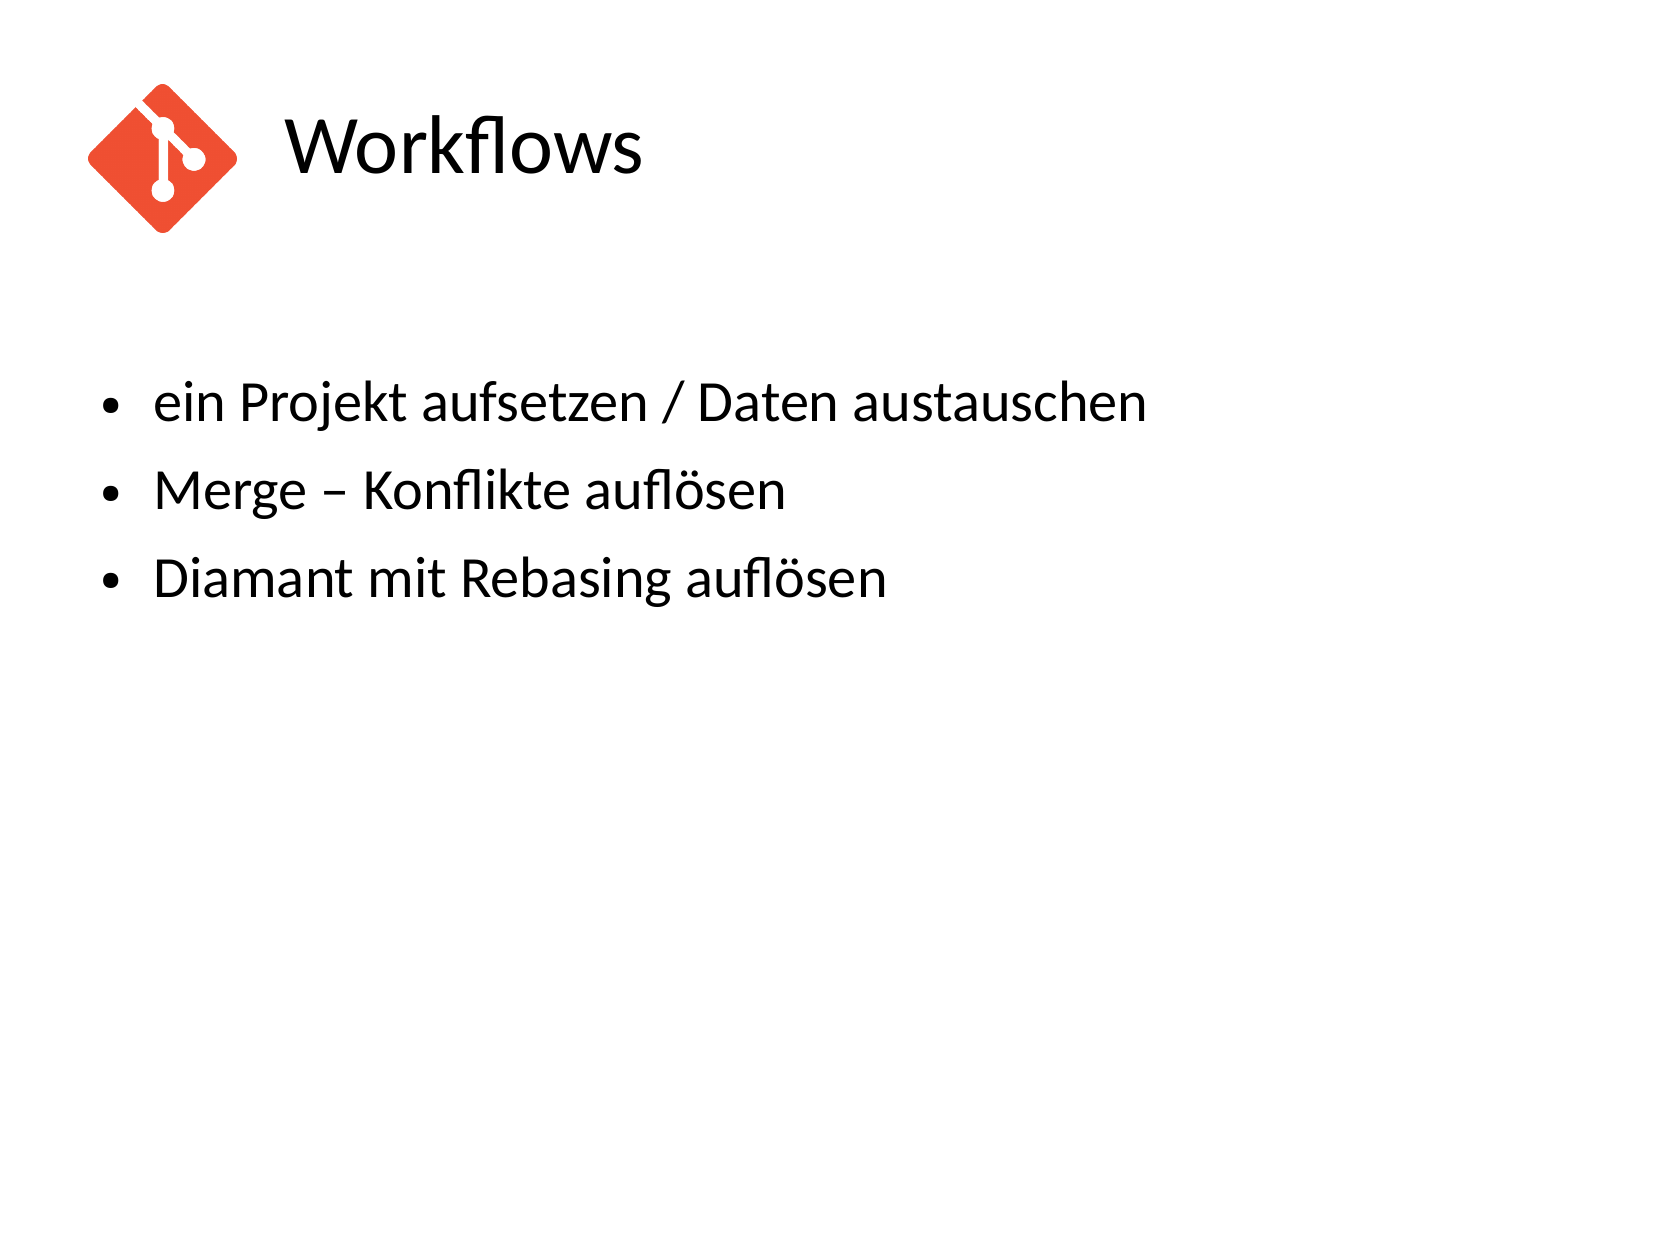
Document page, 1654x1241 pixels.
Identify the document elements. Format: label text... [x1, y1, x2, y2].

title Workflows [265, 49, 1571, 257]
picture [88, 84, 237, 233]
list ein Projekt aufsetzen / Daten austauschen Merge – Konflikte auflösen Diamant mit Rebasing auflösen [82, 290, 1571, 1152]
